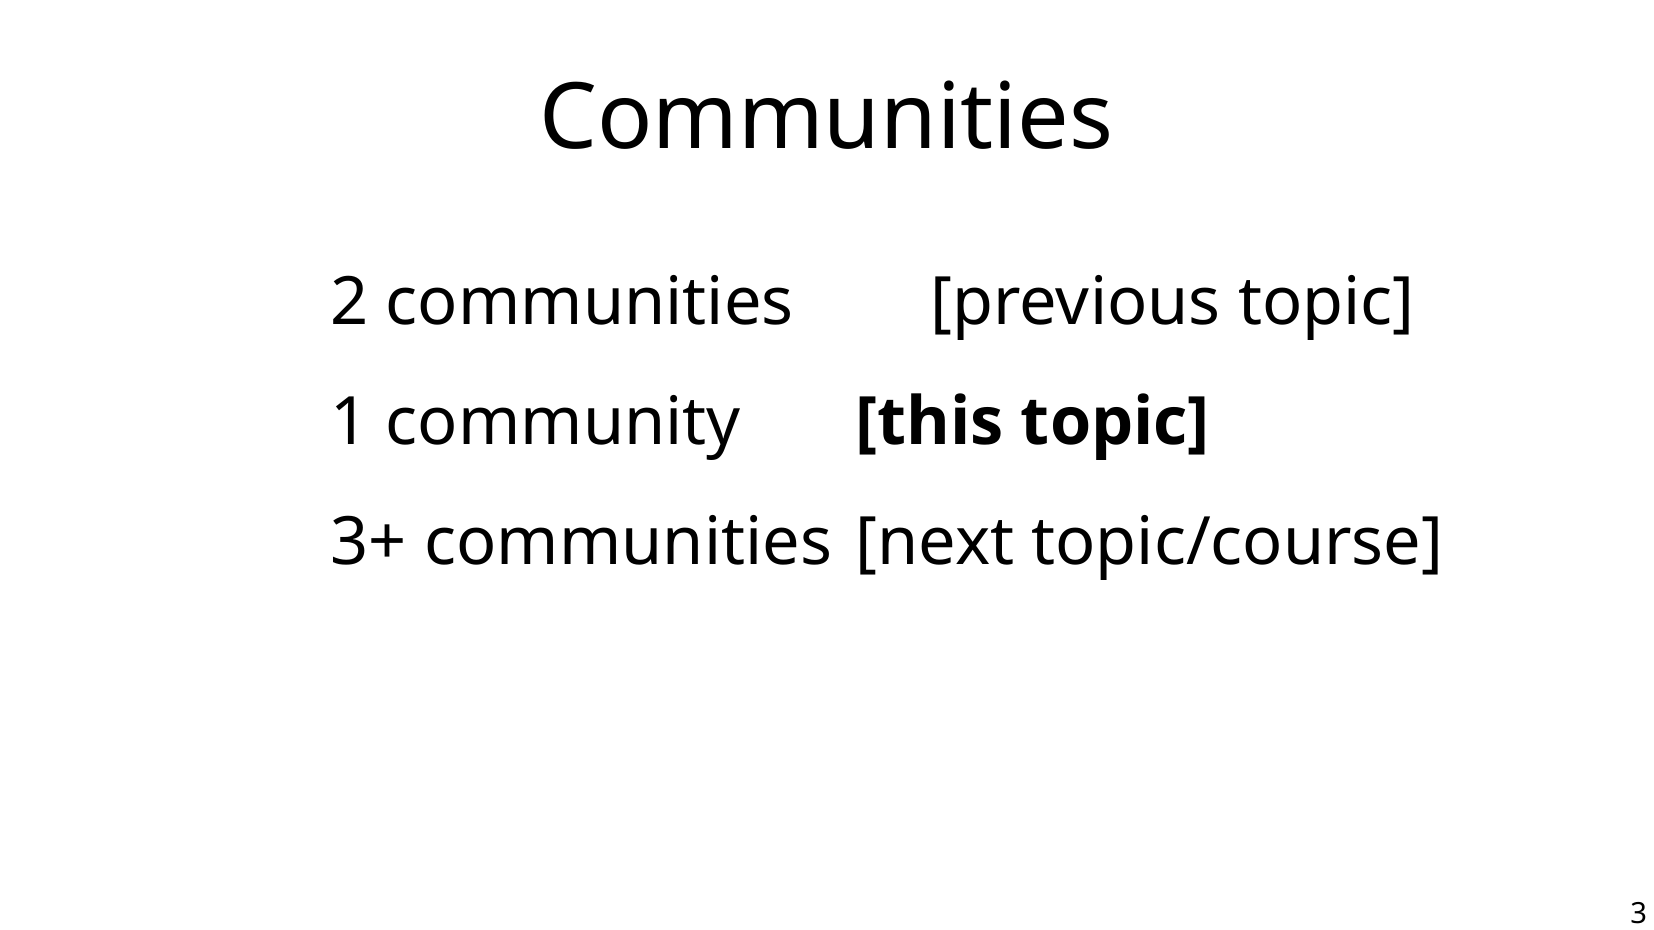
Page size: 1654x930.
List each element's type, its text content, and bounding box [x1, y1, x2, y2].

list 2 communities [previous topic] 1 community [this topic] 3+ communities [next topic/course] [330, 252, 1449, 793]
title Communities [82, 1, 1571, 225]
